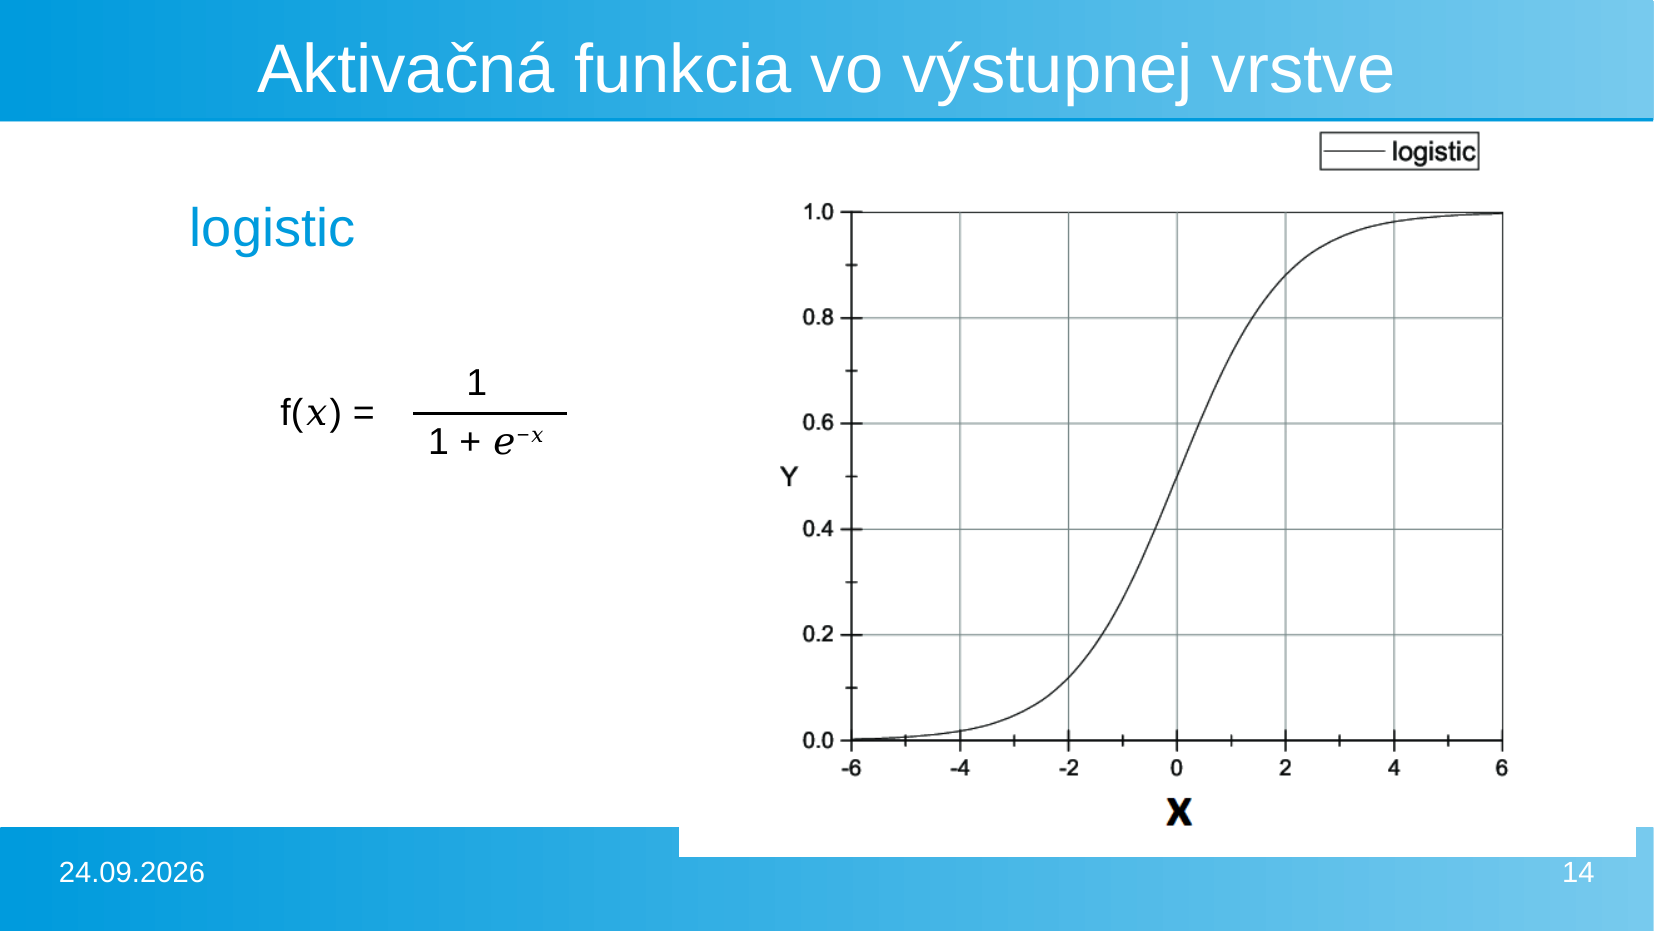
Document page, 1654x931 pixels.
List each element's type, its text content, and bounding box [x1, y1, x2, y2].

title Aktivačná funkcia vo výstupnej vrstve [59, 29, 1595, 108]
text_box 1 [451, 354, 502, 412]
picture [679, 123, 1636, 857]
text_box logistic [175, 190, 443, 266]
text_box f(𝑥) = [265, 383, 486, 483]
text_box 1 + 𝑒−𝑥 [413, 413, 568, 471]
